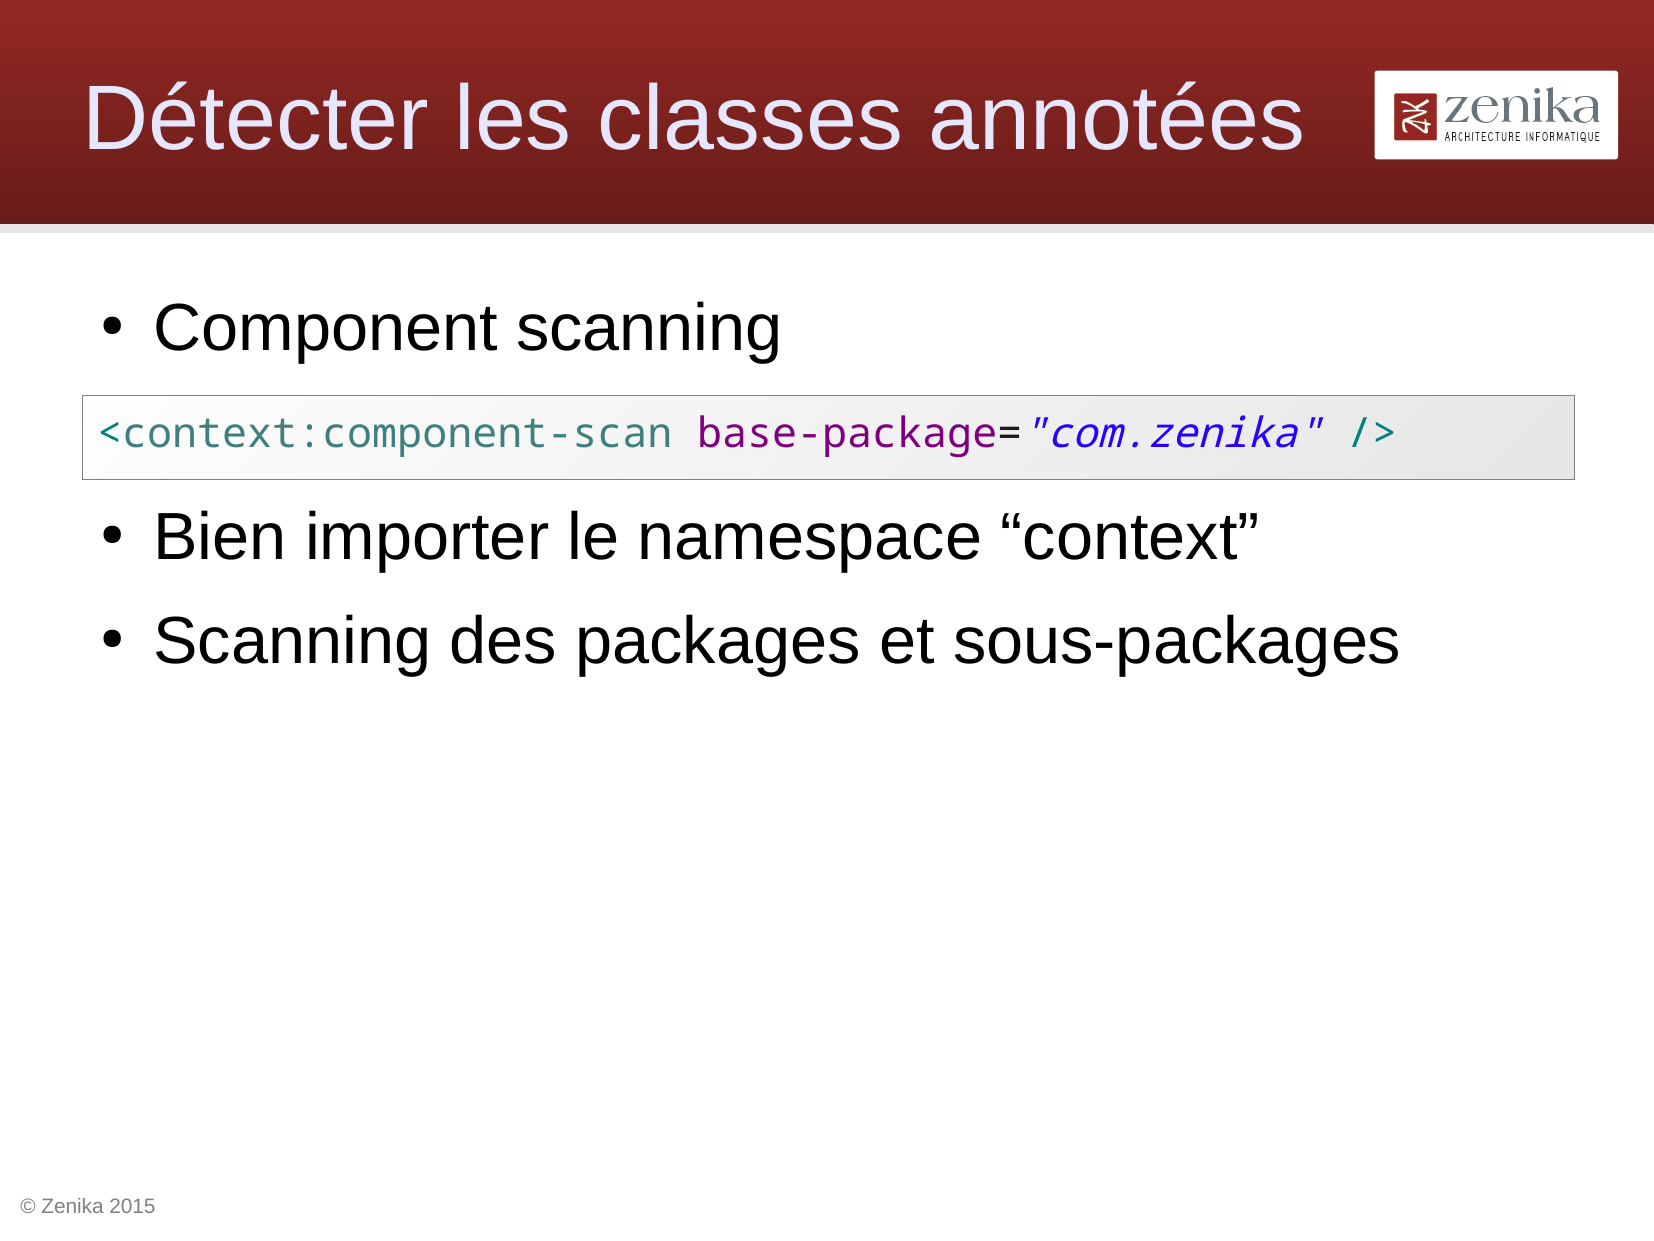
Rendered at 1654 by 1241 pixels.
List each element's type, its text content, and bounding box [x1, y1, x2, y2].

text_box <context:component-scan base-package="com.zenika" /> [82, 395, 1575, 480]
picture [1571, 82, 1600, 149]
title Détecter les classes annotées [82, 13, 1571, 222]
list Component scanning Bien importer le namespace “context” Scanning des packages et sous-packages [82, 290, 1538, 395]
list Component scanning Bien importer le namespace “context” Scanning des packages et sous-packages [82, 480, 1538, 1010]
